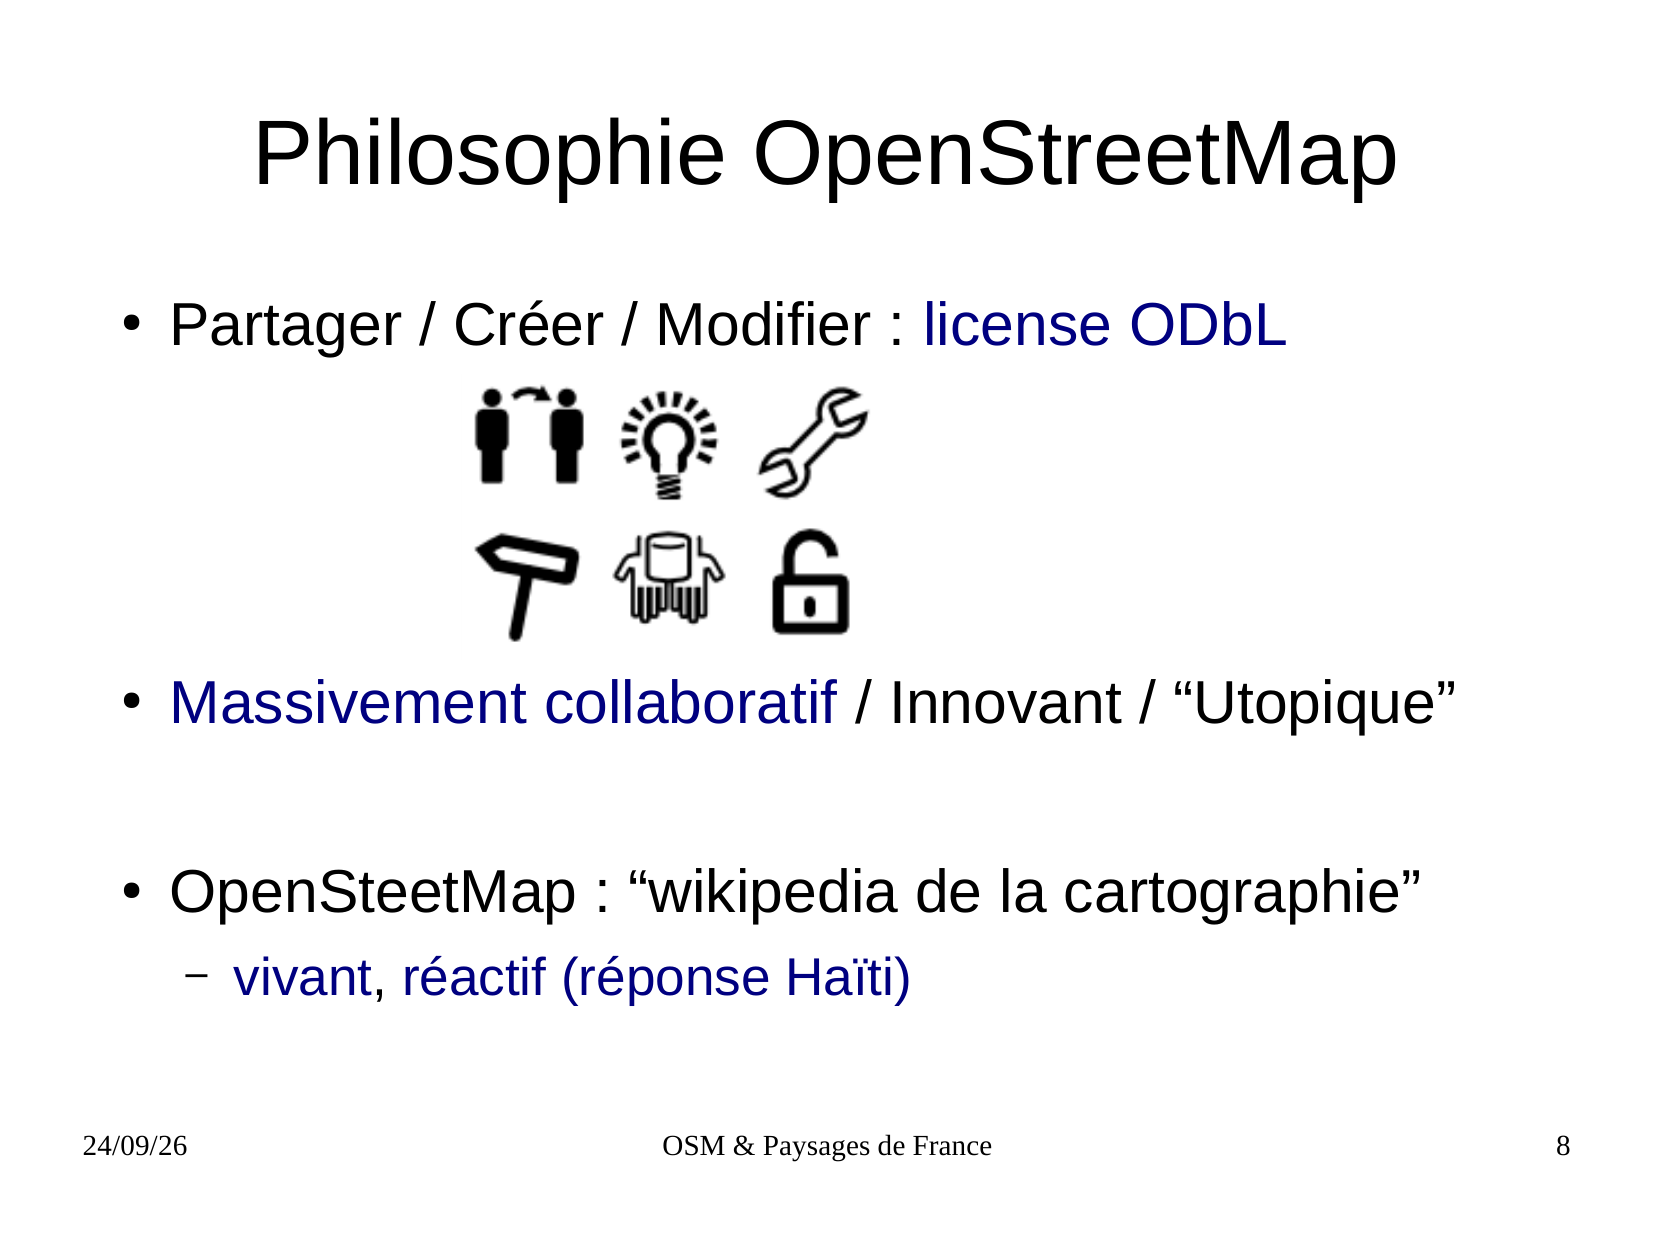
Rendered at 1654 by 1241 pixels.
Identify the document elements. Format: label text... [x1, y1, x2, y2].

list Partager / Créer / Modifier : license ODbL Massivement collaboratif / Innovant / “Utopique” OpenSteetMap : “wikipedia de la cartographie” vivant, réactif (réponse Haïti) [105, 290, 1594, 1010]
picture [460, 374, 886, 661]
title Philosophie OpenStreetMap [82, 49, 1571, 257]
